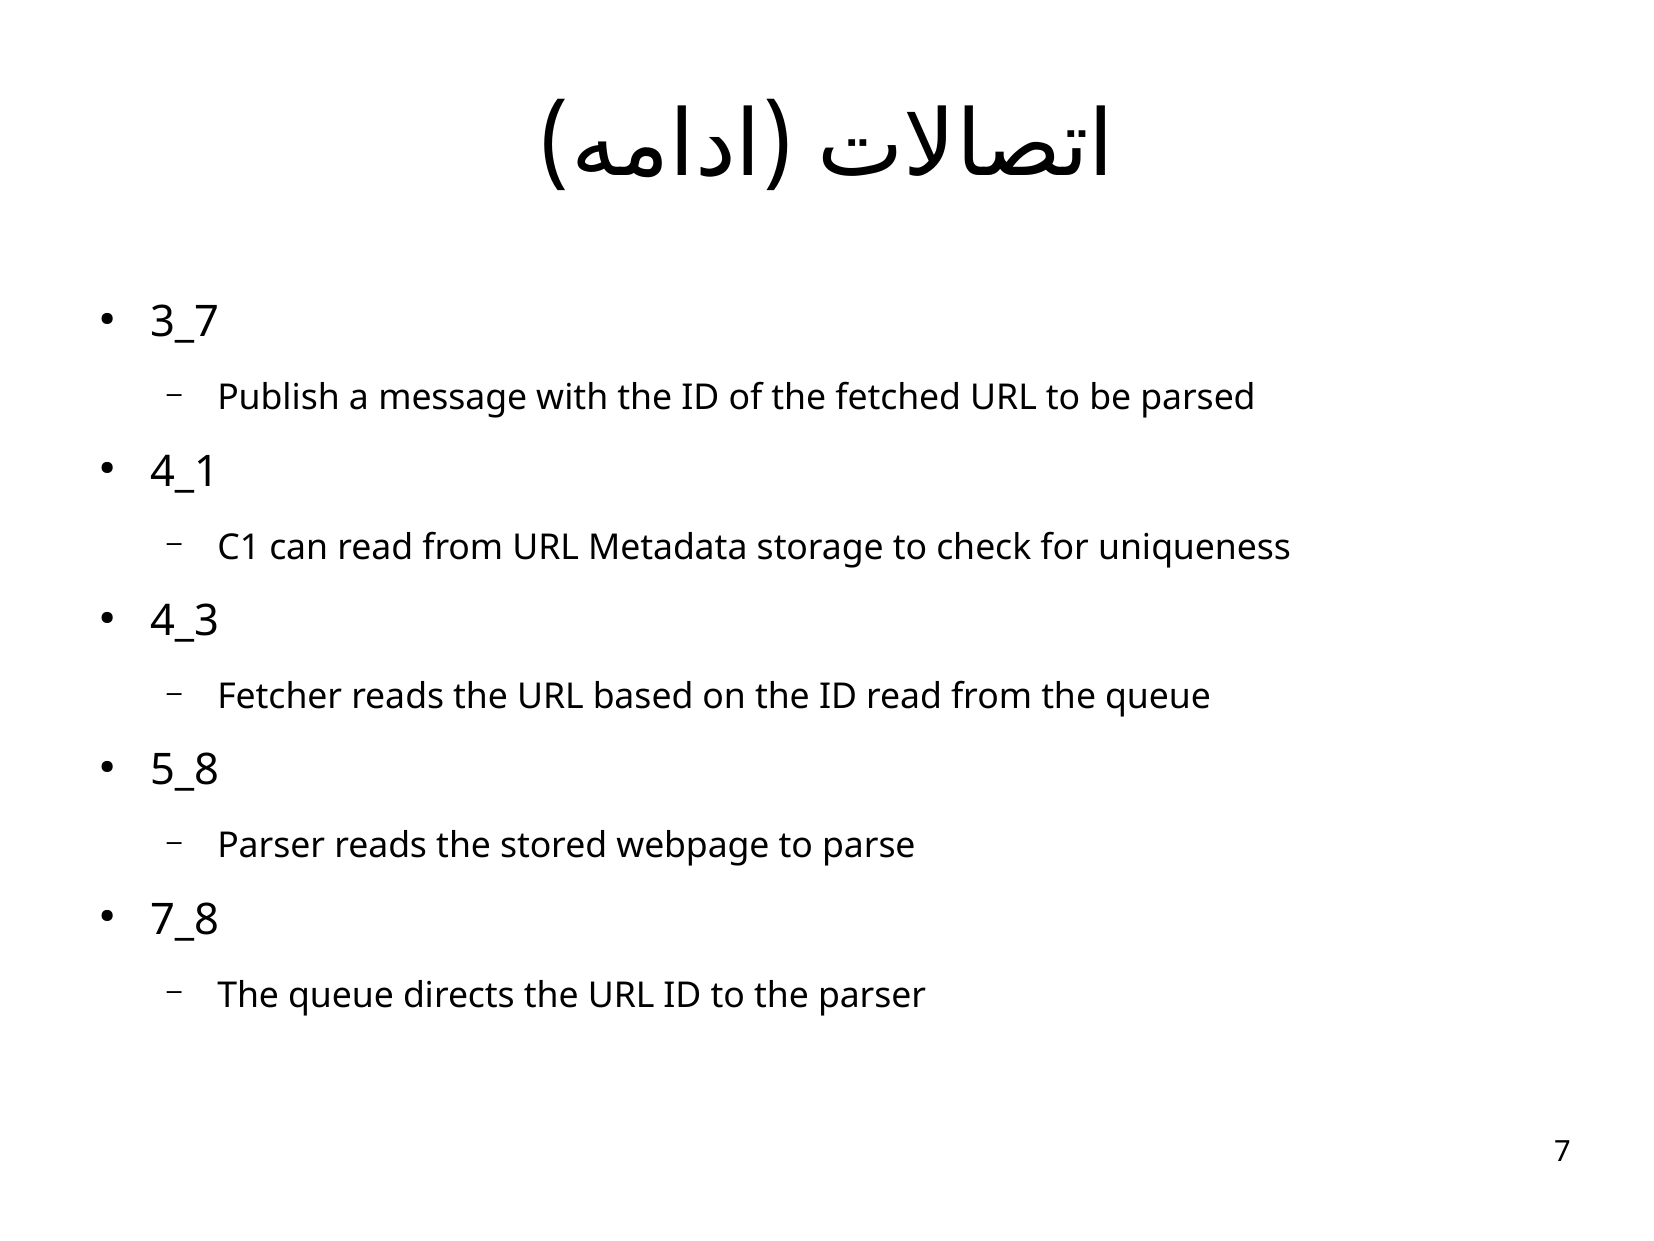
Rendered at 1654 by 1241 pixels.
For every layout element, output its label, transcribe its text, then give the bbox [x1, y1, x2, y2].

title اتصالات (ادامه) [82, 49, 1571, 257]
list 3_7 Publish a message with the ID of the fetched URL to be parsed 4_1 C1 can read from URL Metadata storage to check for uniqueness 4_3 Fetcher reads the URL based on the ID read from the queue 5_8 Parser reads the stored webpage to parse 7_8 The queue directs the URL ID to the parser [82, 290, 1571, 1021]
